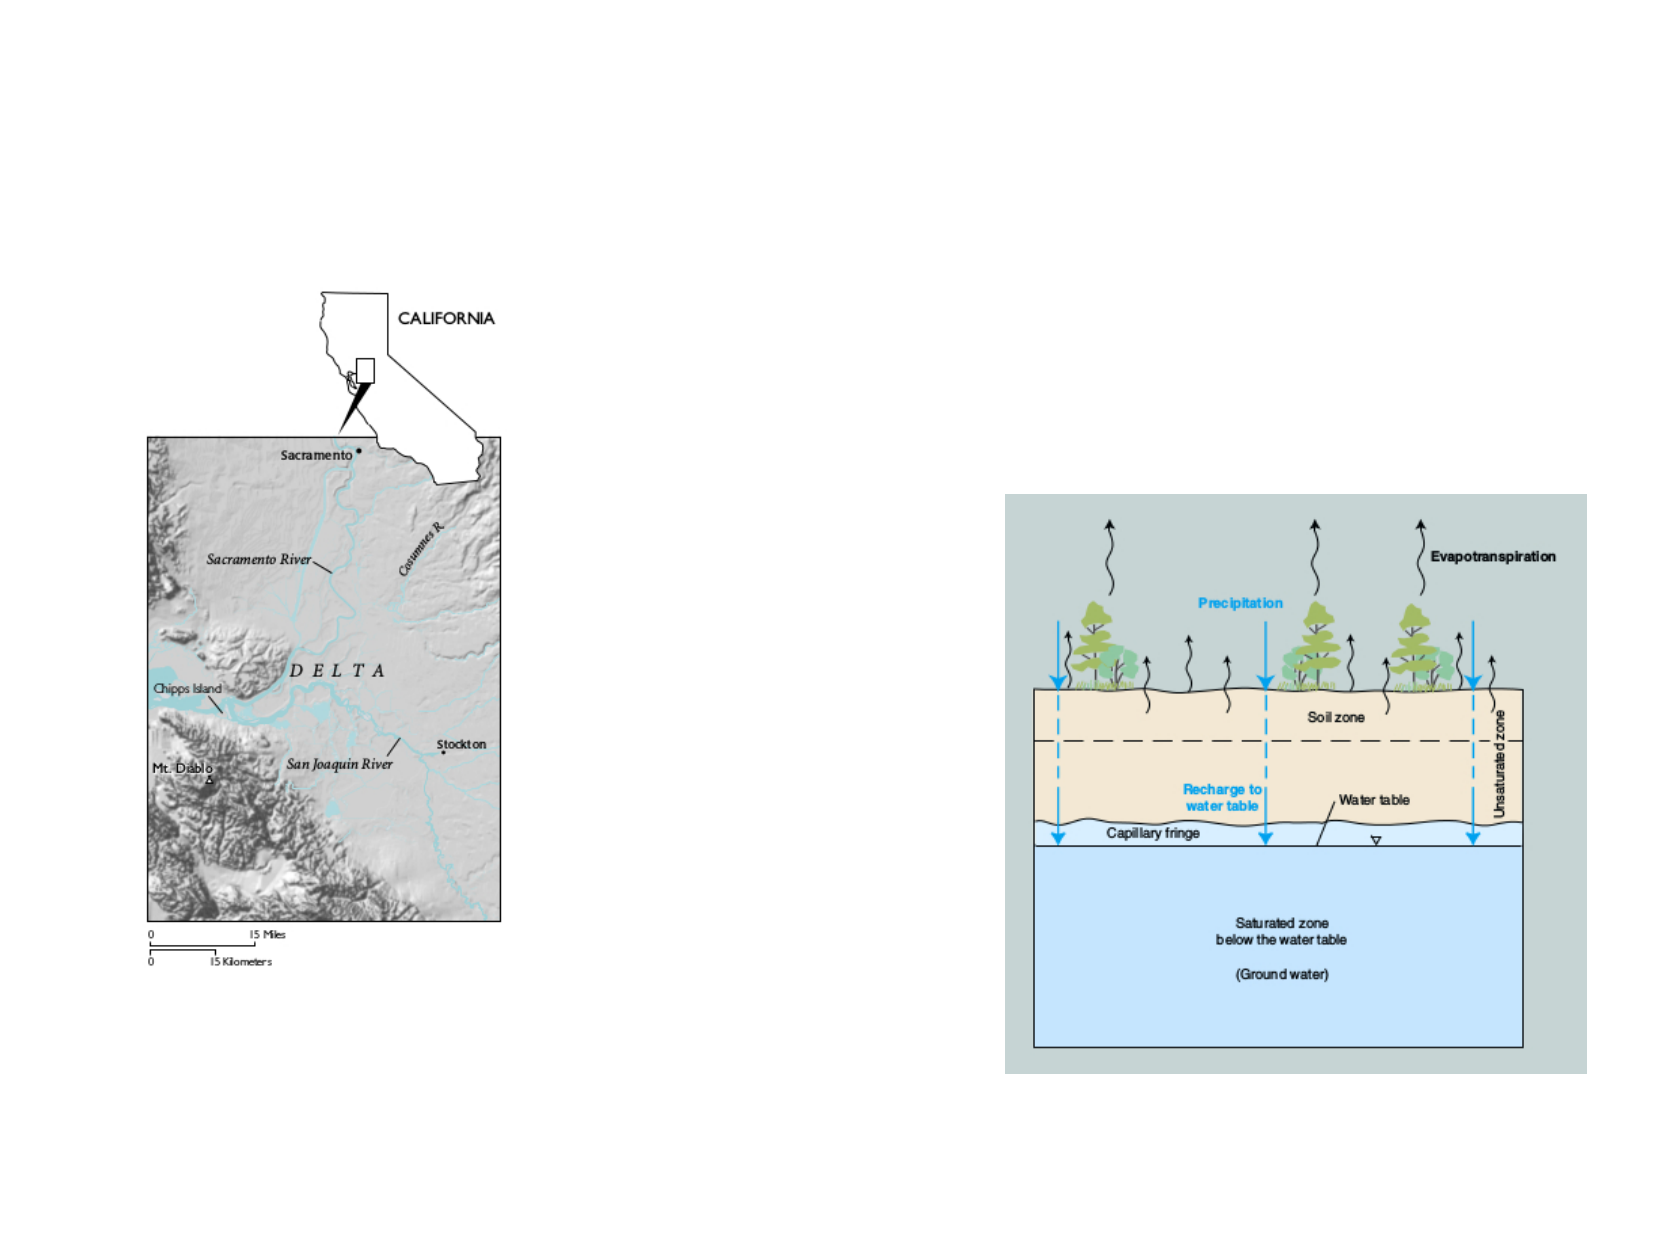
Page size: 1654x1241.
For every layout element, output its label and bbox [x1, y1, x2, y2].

picture [1005, 494, 1587, 1074]
picture [120, 285, 523, 1006]
